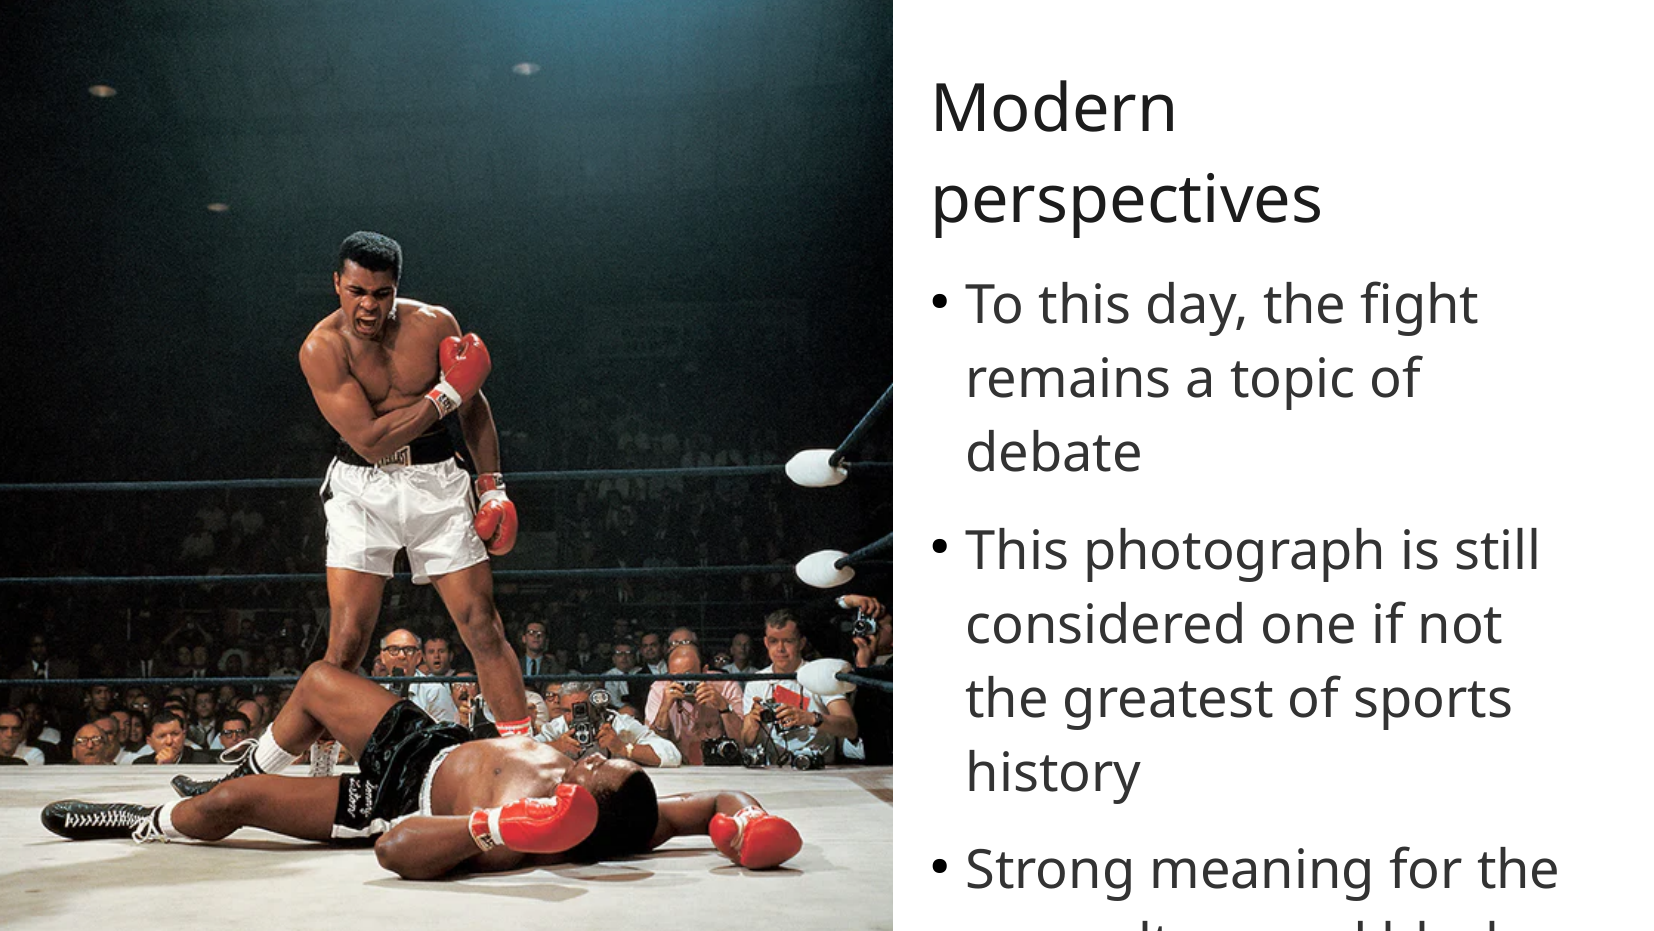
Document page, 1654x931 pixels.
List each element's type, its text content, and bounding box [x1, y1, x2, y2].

picture [0, 0, 893, 931]
text_box Modern perspectives To this day, the fight remains a topic of debate This photograph is still considered one if not the greatest of sports history Strong meaning for the pop culture and black civil rights [915, 53, 1595, 910]
